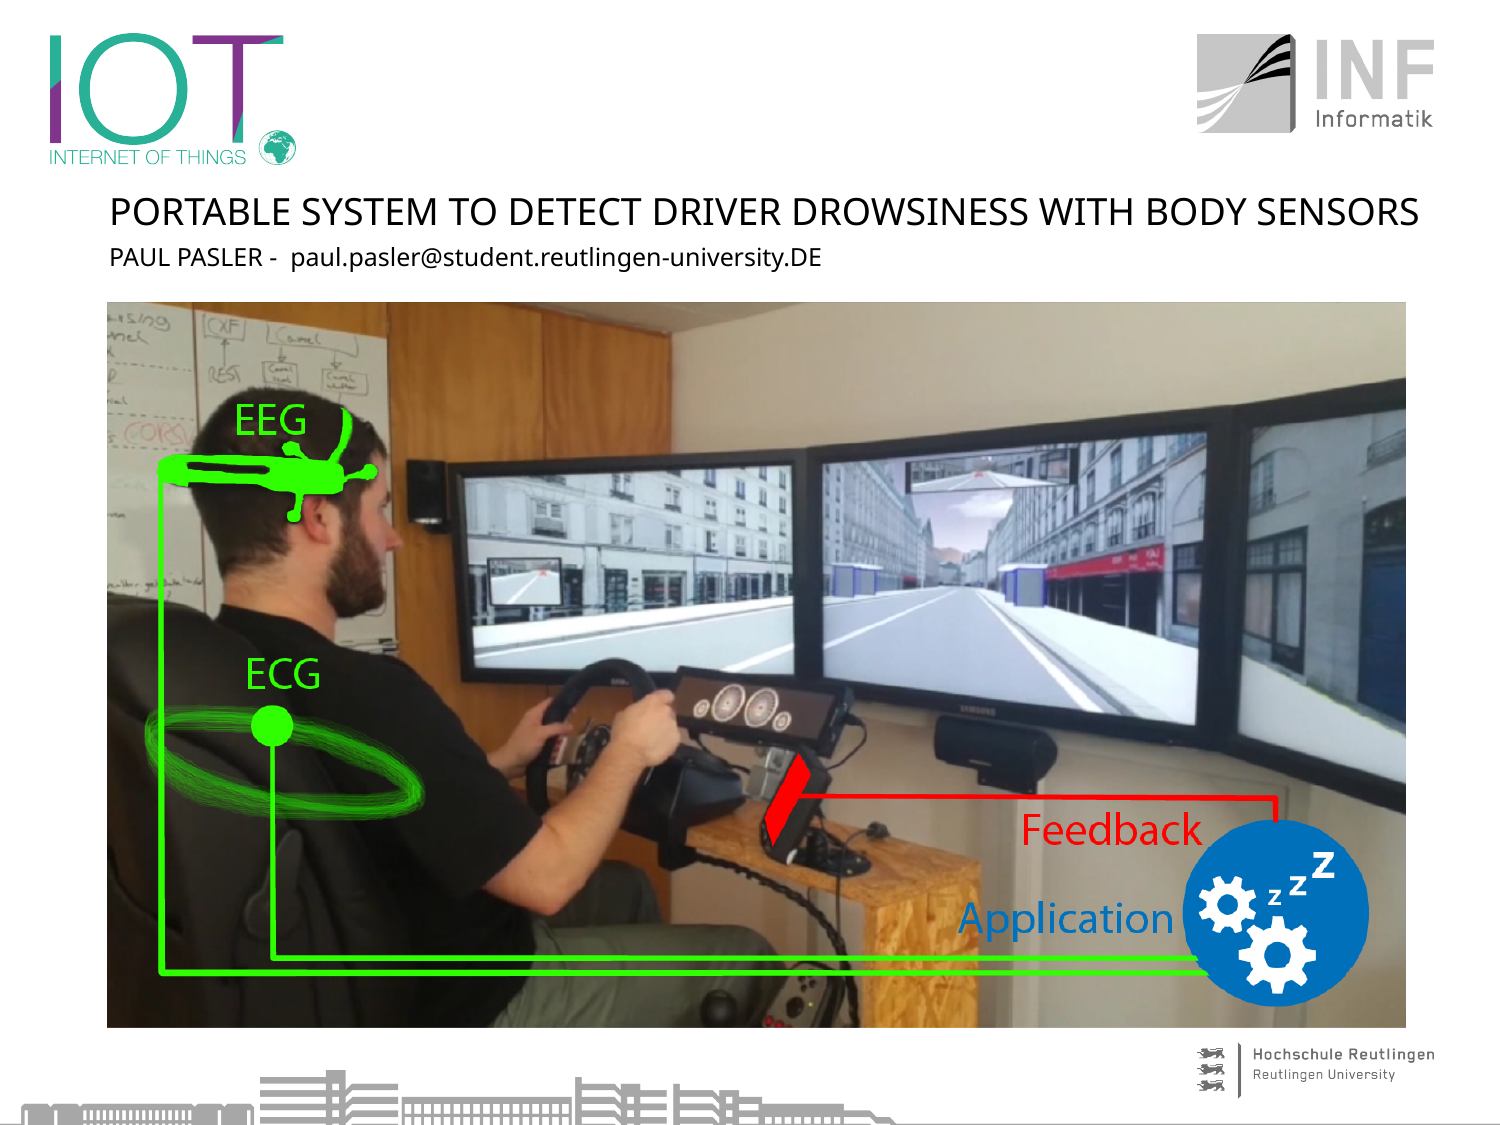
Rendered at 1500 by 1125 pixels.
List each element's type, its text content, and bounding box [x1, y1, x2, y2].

picture [106, 301, 1406, 1028]
picture [50, 33, 296, 165]
text_box PORTABLE SYSTEM TO DETECT DRIVER DROWSINESS WITH BODY SENSORS PAUL PASLER - paul.pasler@student.reutlingen-university.DE [94, 180, 1406, 284]
picture [0, 1042, 1500, 1125]
picture [1197, 34, 1434, 133]
